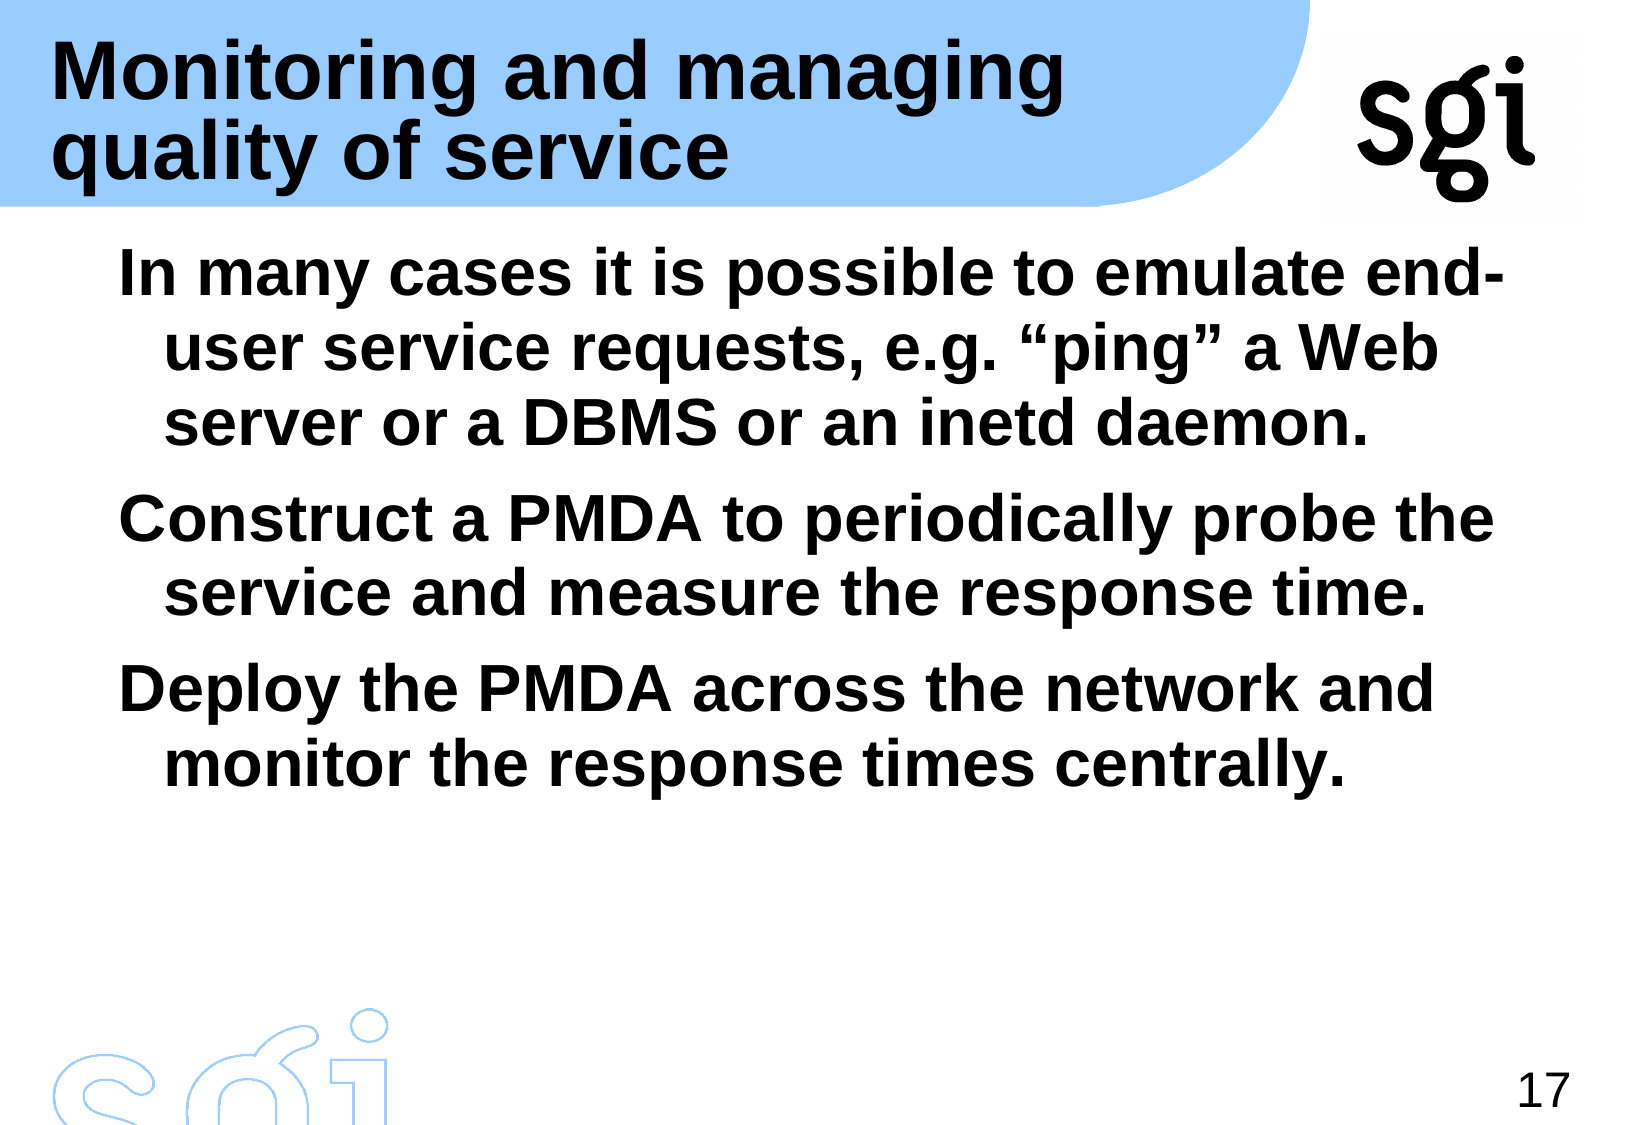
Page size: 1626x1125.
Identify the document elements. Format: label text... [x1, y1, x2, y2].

list In many cases it is possible to emulate end-user service requests, e.g. “ping” a Web server or a DBMS or an inetd daemon. Construct a PMDA to periodically probe the service and measure the response time. Deploy the PMDA across the network and monitor the response times centrally. [87, 228, 1538, 1023]
title Monitoring and managing quality of service [36, 24, 1318, 208]
